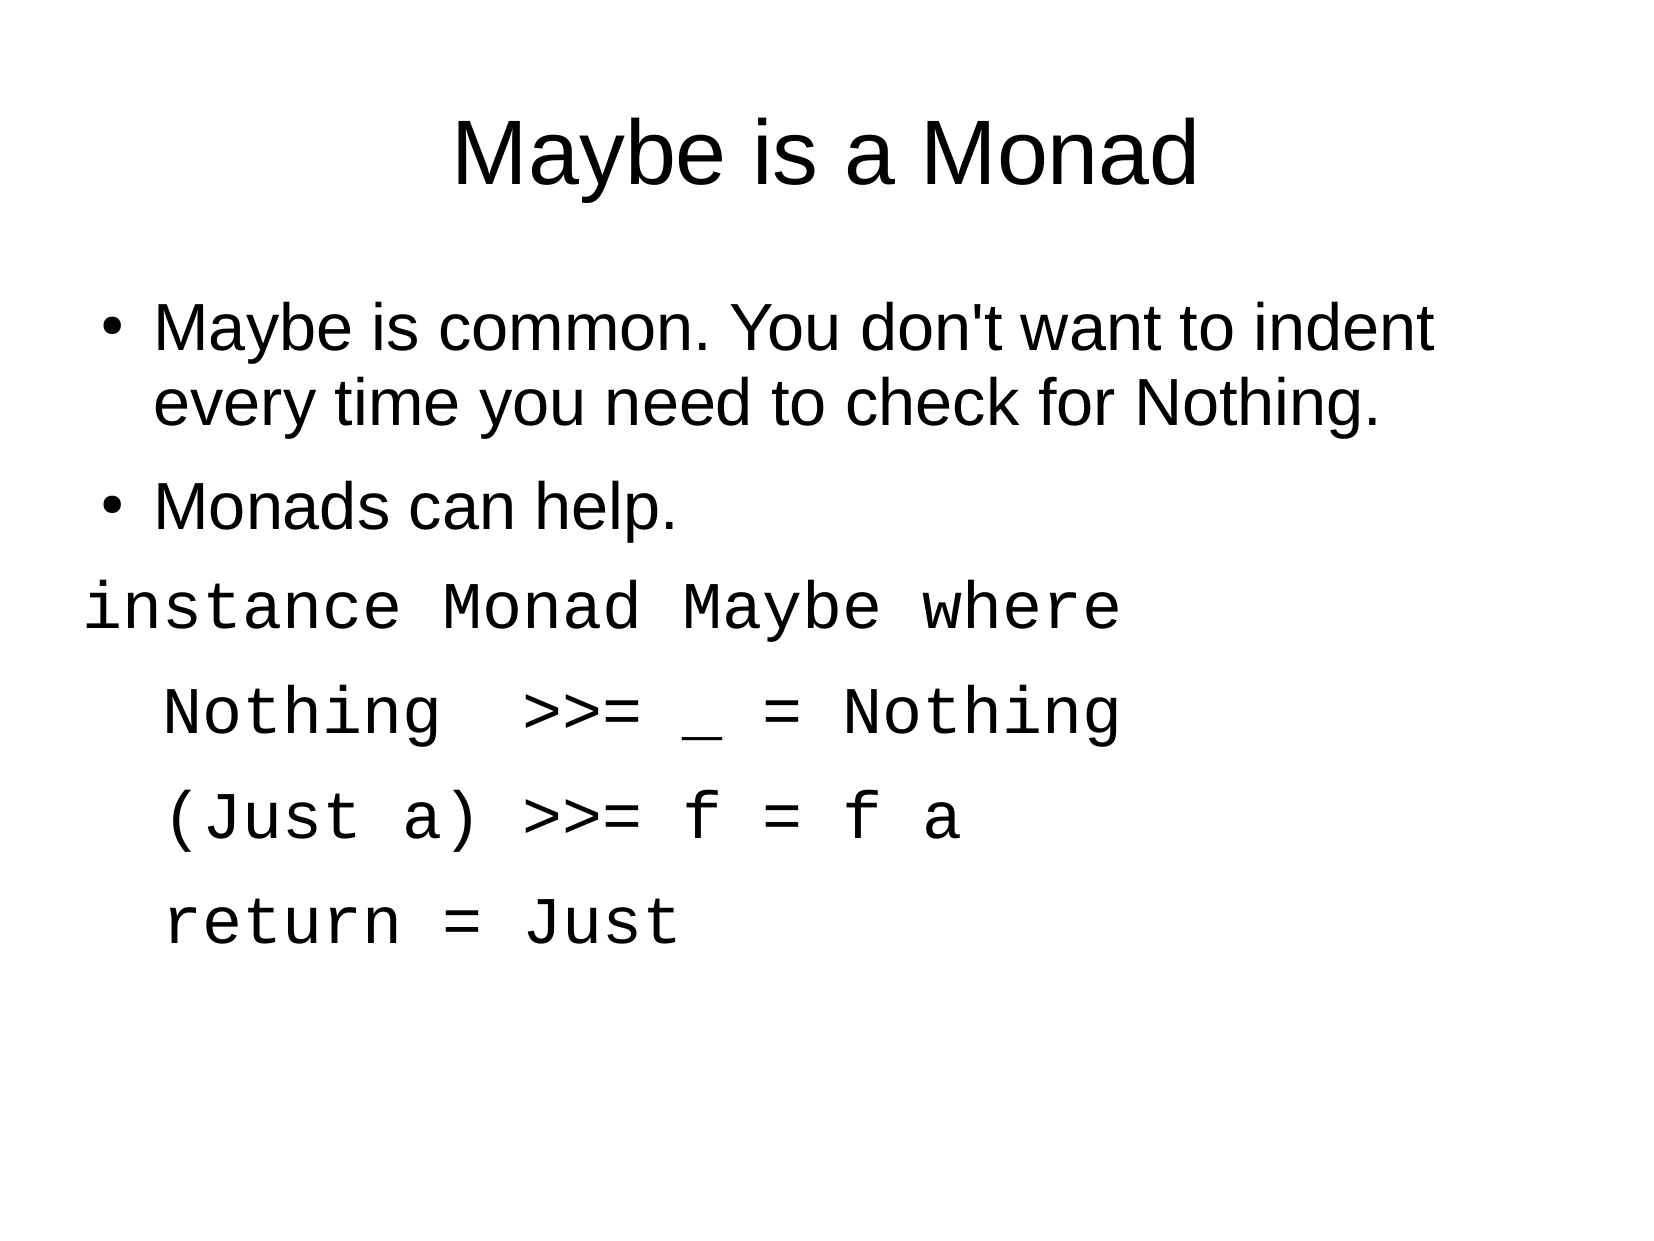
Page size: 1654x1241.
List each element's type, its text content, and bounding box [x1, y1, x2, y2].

list Maybe is common. You don't want to indent every time you need to check for Nothing. Monads can help. instance Monad Maybe where Nothing >>= _ = Nothing (Just a) >>= f = f a return = Just [82, 290, 1571, 1109]
title Maybe is a Monad [82, 49, 1571, 257]
